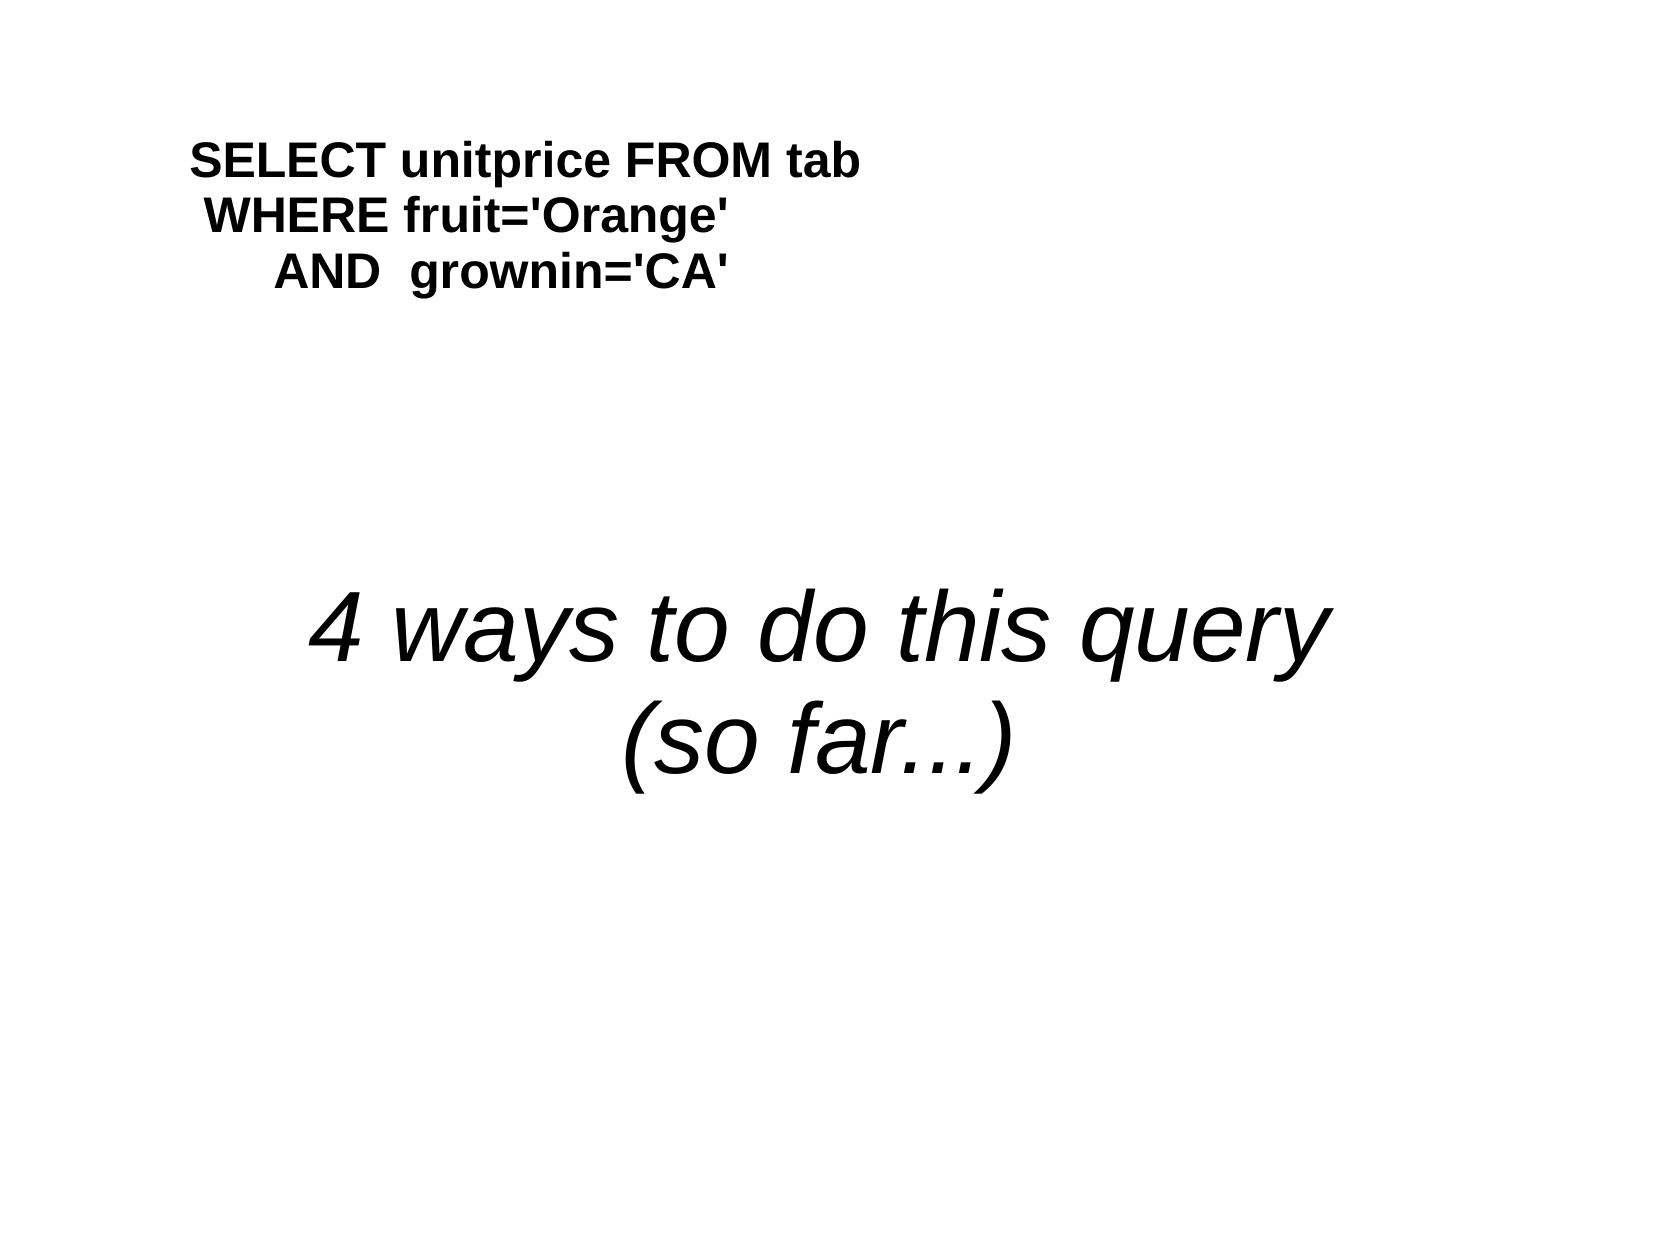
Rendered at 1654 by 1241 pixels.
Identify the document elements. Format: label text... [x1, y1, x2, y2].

text_box SELECT unitprice FROM tab WHERE fruit='Orange' AND grownin='CA' [174, 124, 877, 312]
text_box 4 ways to do this query (so far...) [293, 564, 1345, 809]
